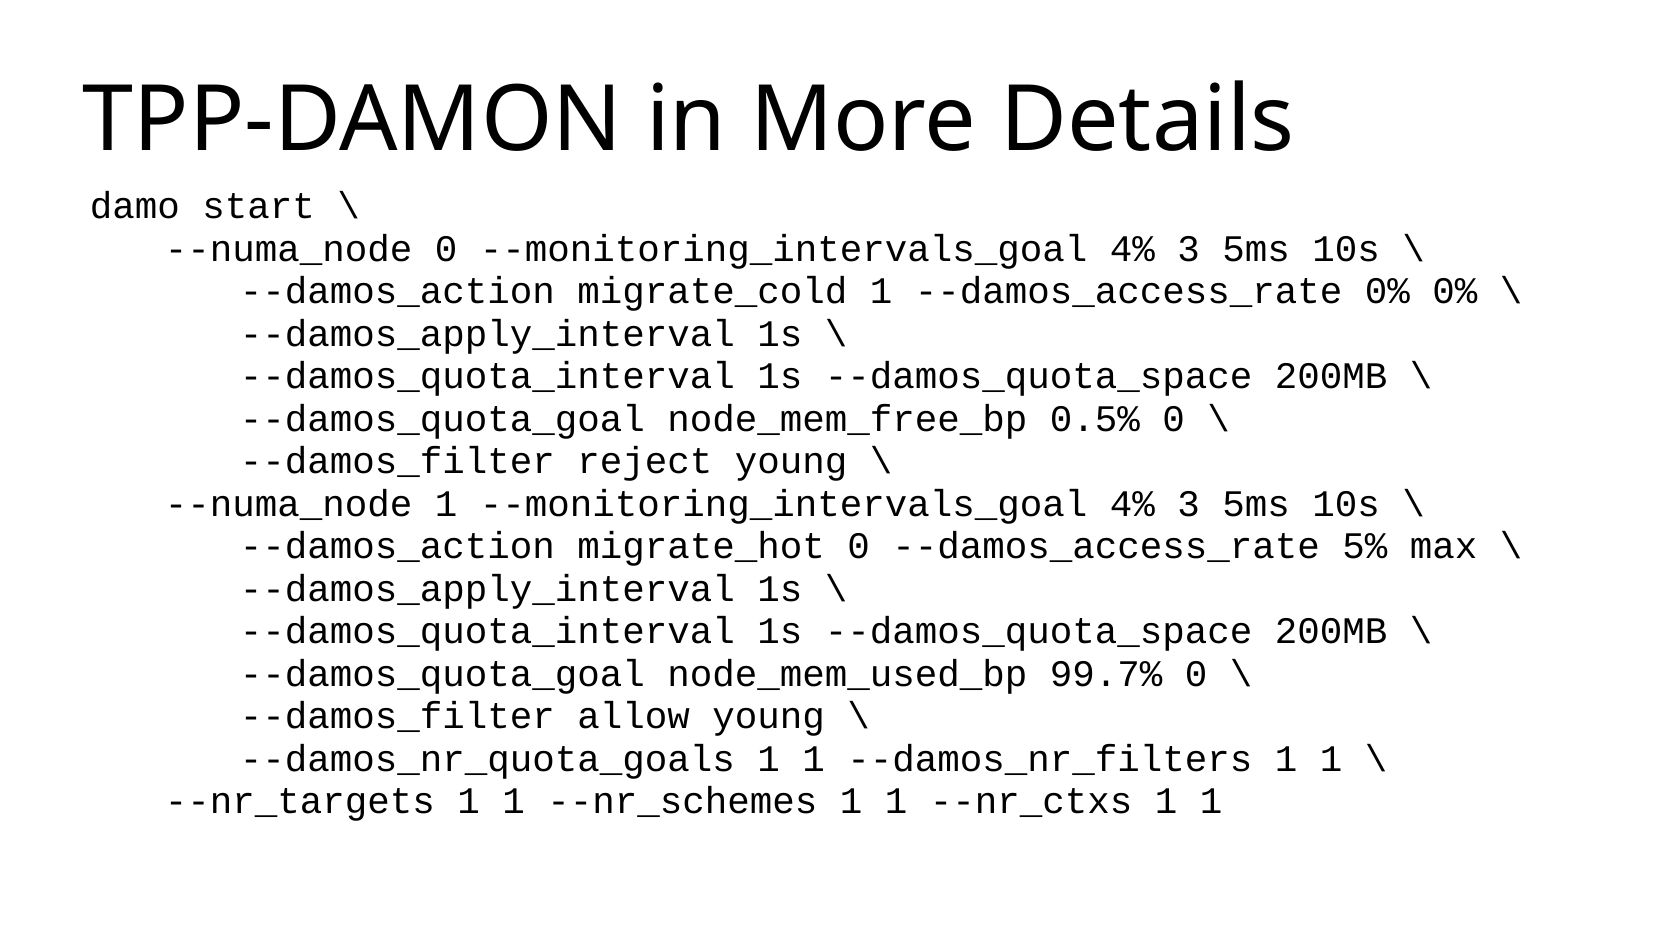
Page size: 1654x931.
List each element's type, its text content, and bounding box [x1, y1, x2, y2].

title TPP-DAMON in More Details [82, 37, 1571, 193]
text_box damo start \ --numa_node 0 --monitoring_intervals_goal 4% 3 5ms 10s \ --damos_action migrate_cold 1 --damos_access_rate 0% 0% \ --damos_apply_interval 1s \ --damos_quota_interval 1s --damos_quota_space 200MB \ --damos_quota_goal node_mem_free_bp 0.5% 0 \ --damos_filter reject young \ --numa_node 1 --monitoring_intervals_goal 4% 3 5ms 10s \ --damos_action migrate_hot 0 --damos_access_rate 5% max \ --damos_apply_interval 1s \ --damos_quota_interval 1s --damos_quota_space 200MB \ --damos_quota_goal node_mem_used_bp 99.7% 0 \ --damos_filter allow young \ --damos_nr_quota_goals 1 1 --damos_nr_filters 1 1 \ --nr_targets 1 1 --nr_schemes 1 1 --nr_ctxs 1 1 [75, 179, 1550, 833]
